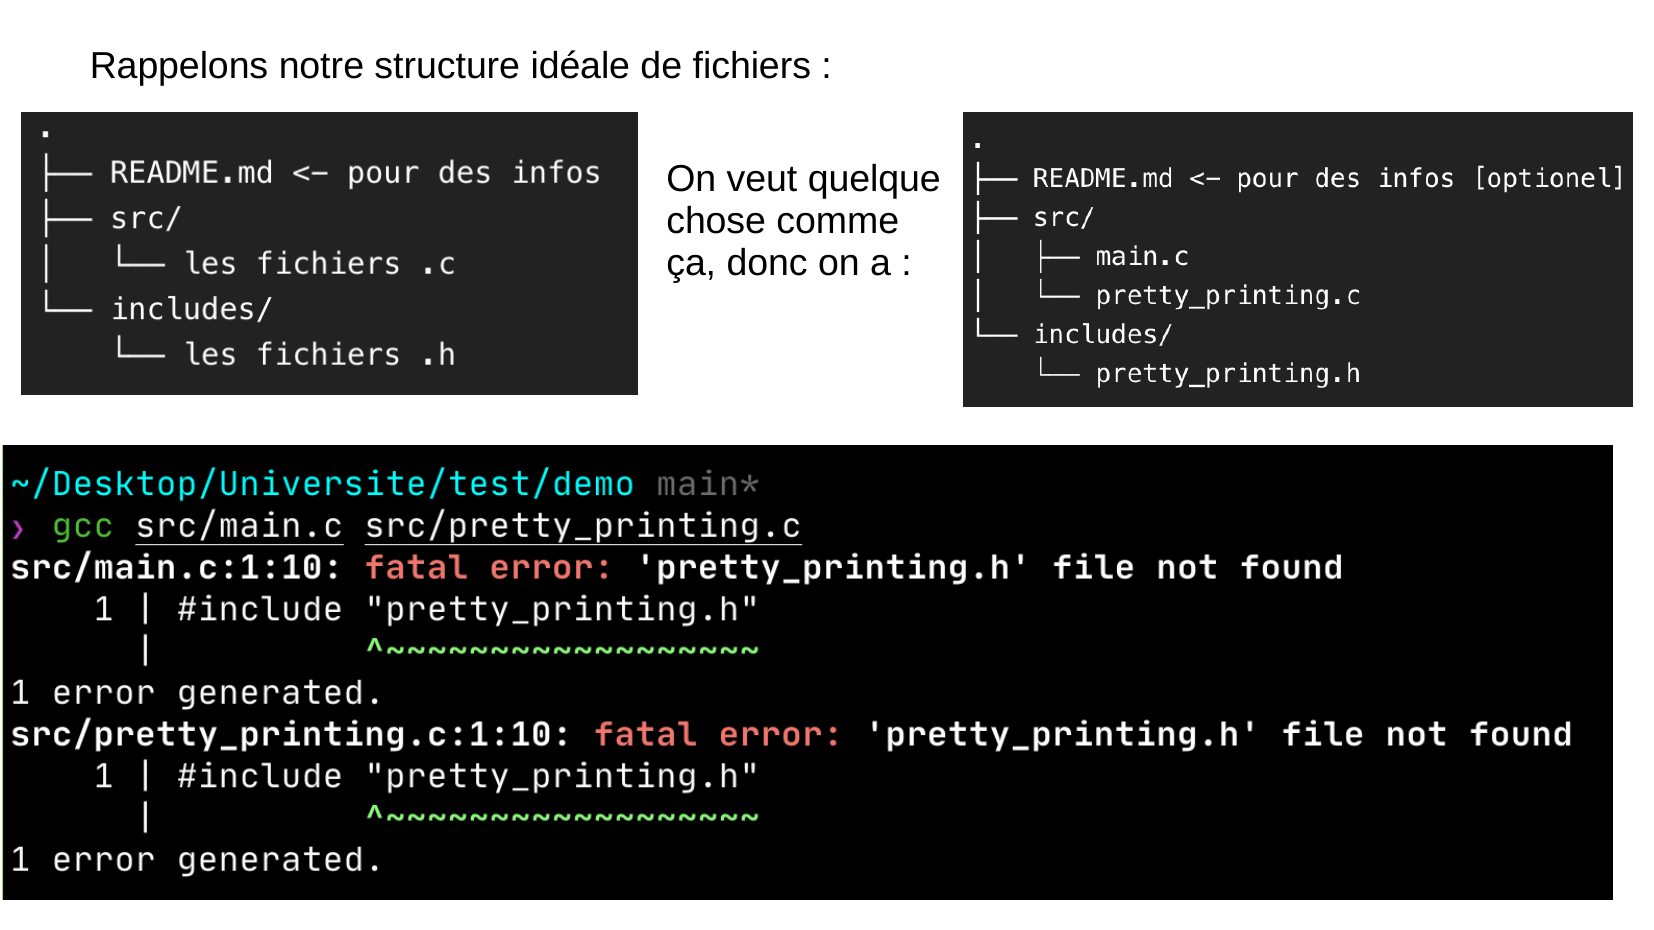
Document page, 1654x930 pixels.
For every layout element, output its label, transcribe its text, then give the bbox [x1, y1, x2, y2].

text_box Rappelons notre structure idéale de fichiers : [75, 37, 1613, 151]
picture [21, 112, 638, 395]
picture [963, 112, 1633, 407]
text_box On veut quelque chose comme ça, donc on a : [651, 150, 961, 376]
picture [2, 445, 1613, 901]
